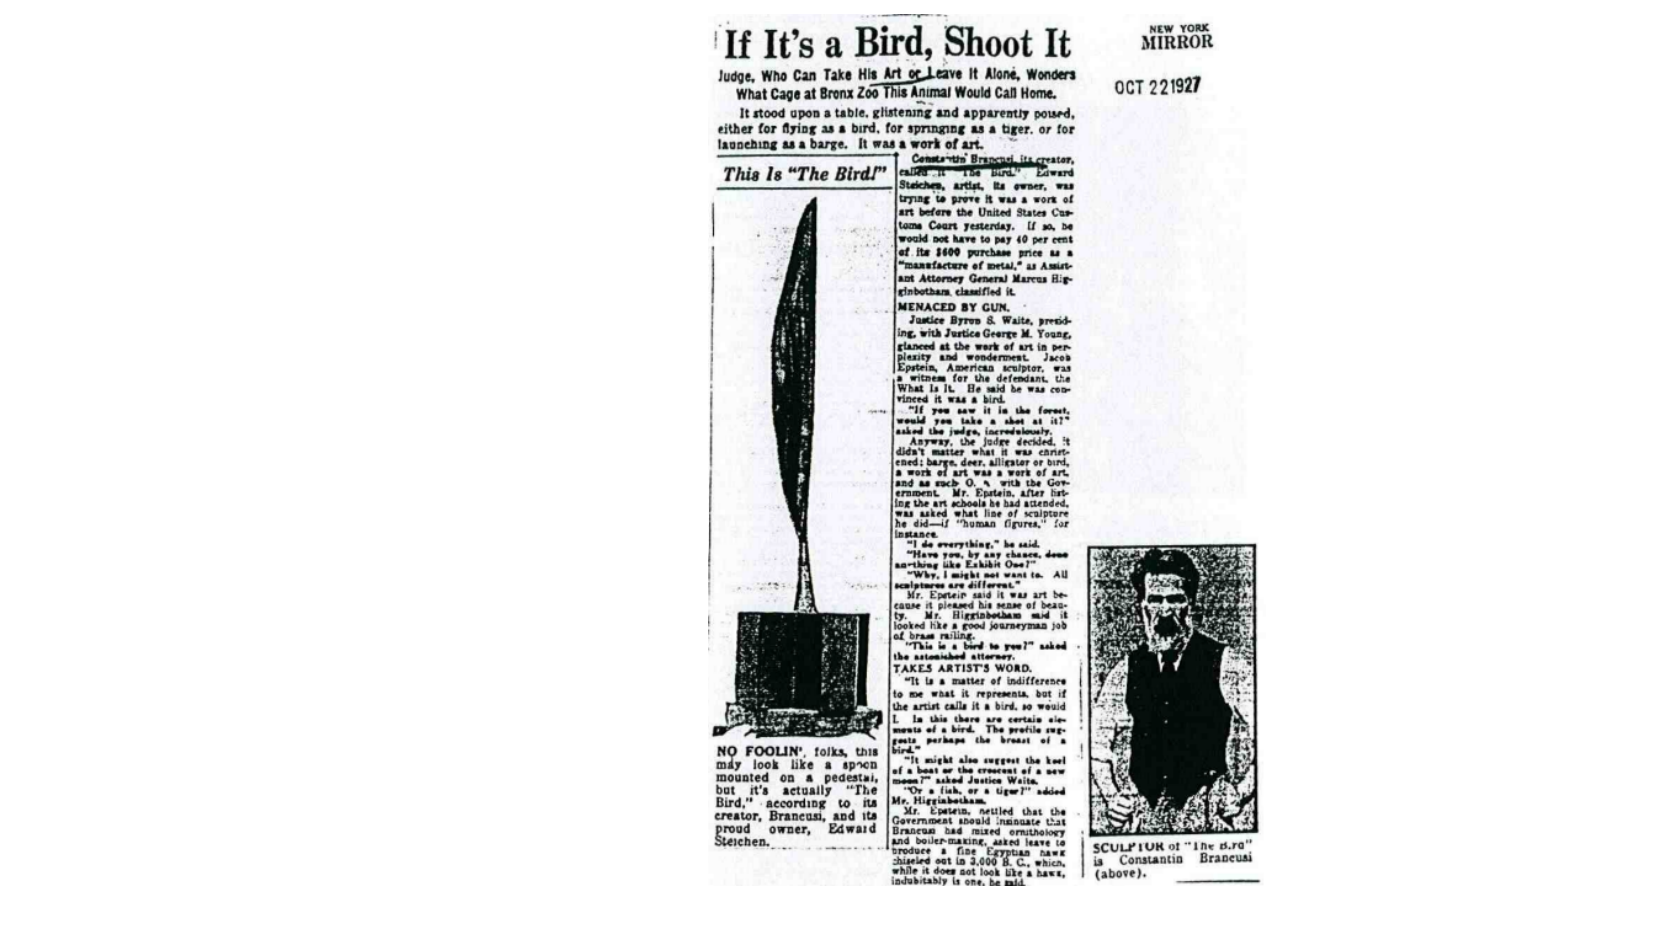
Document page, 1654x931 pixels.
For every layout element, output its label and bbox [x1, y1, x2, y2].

picture [708, 14, 1266, 886]
